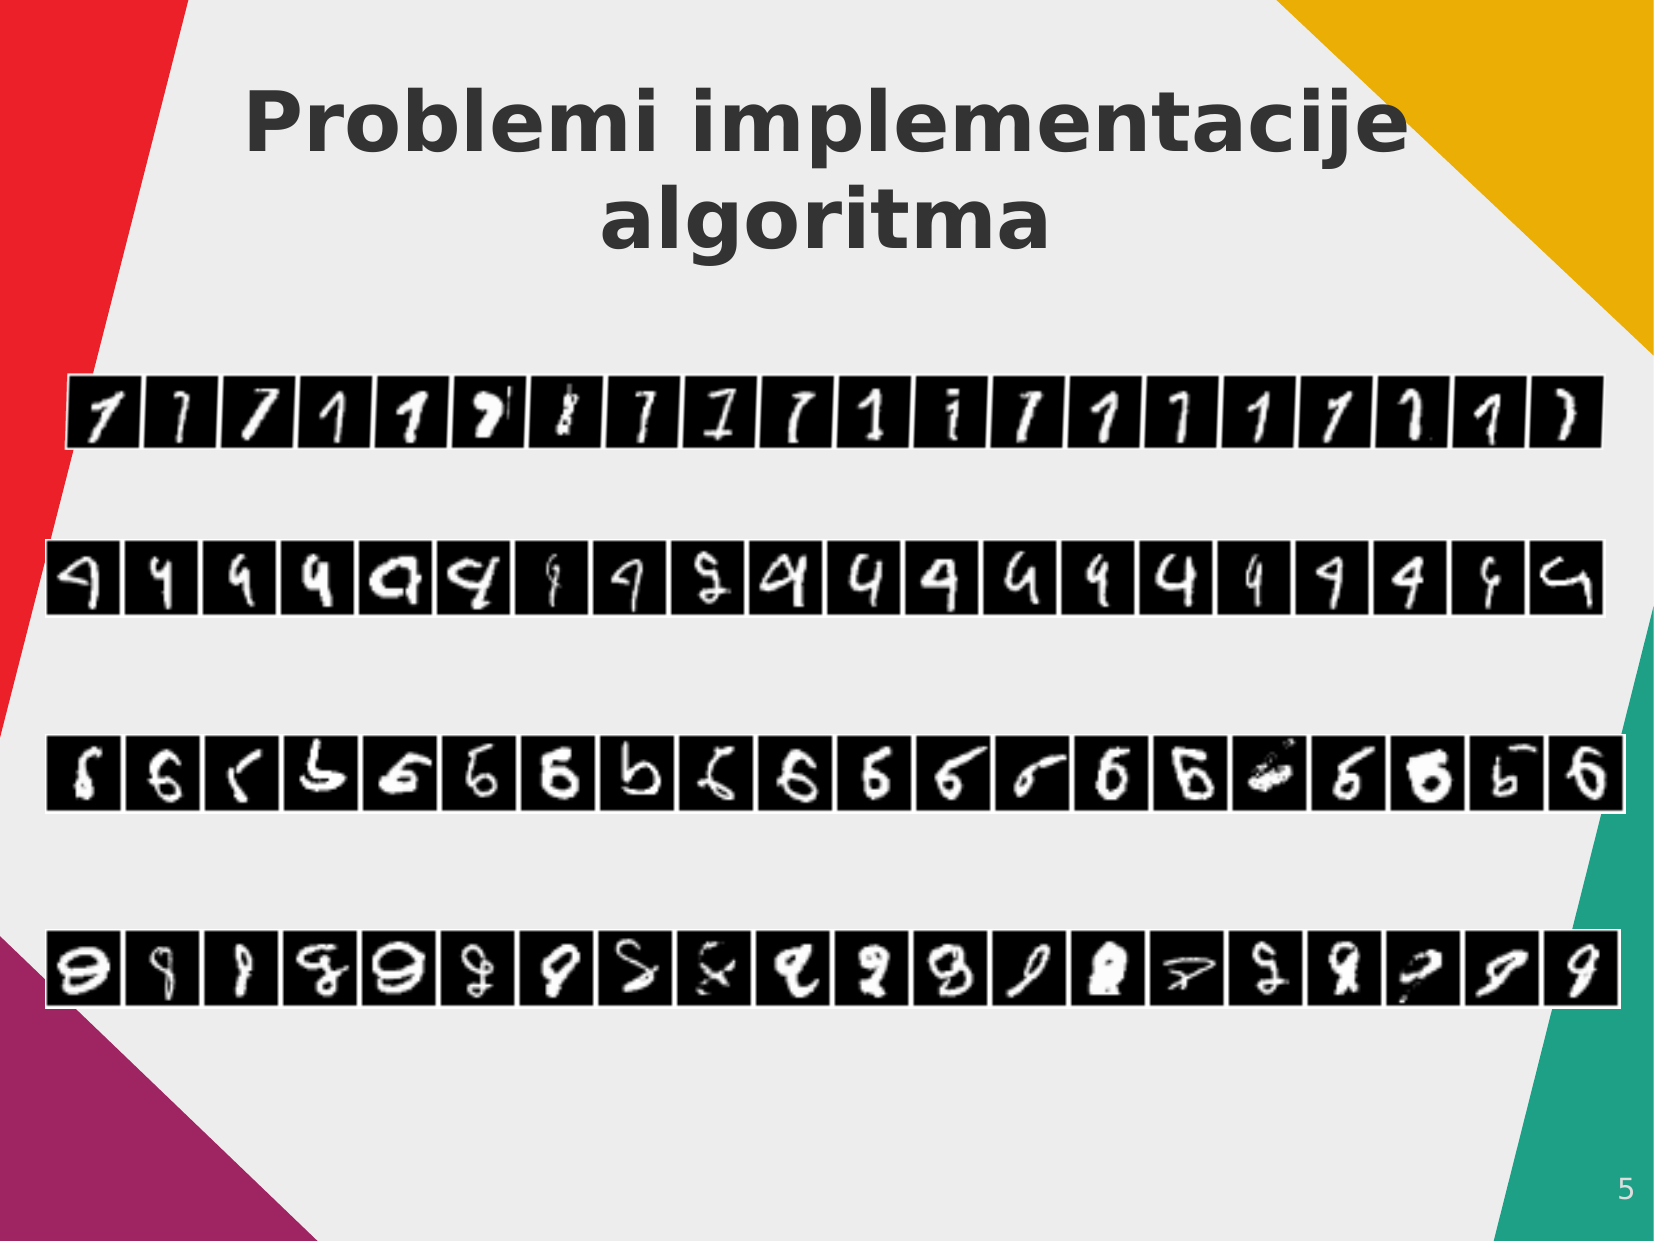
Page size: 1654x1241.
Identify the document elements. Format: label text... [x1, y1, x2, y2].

picture [64, 373, 1606, 451]
picture [45, 734, 1626, 814]
picture [45, 539, 1606, 618]
title Problemi implementacije algoritma [114, 73, 1539, 271]
picture [45, 929, 1621, 1009]
